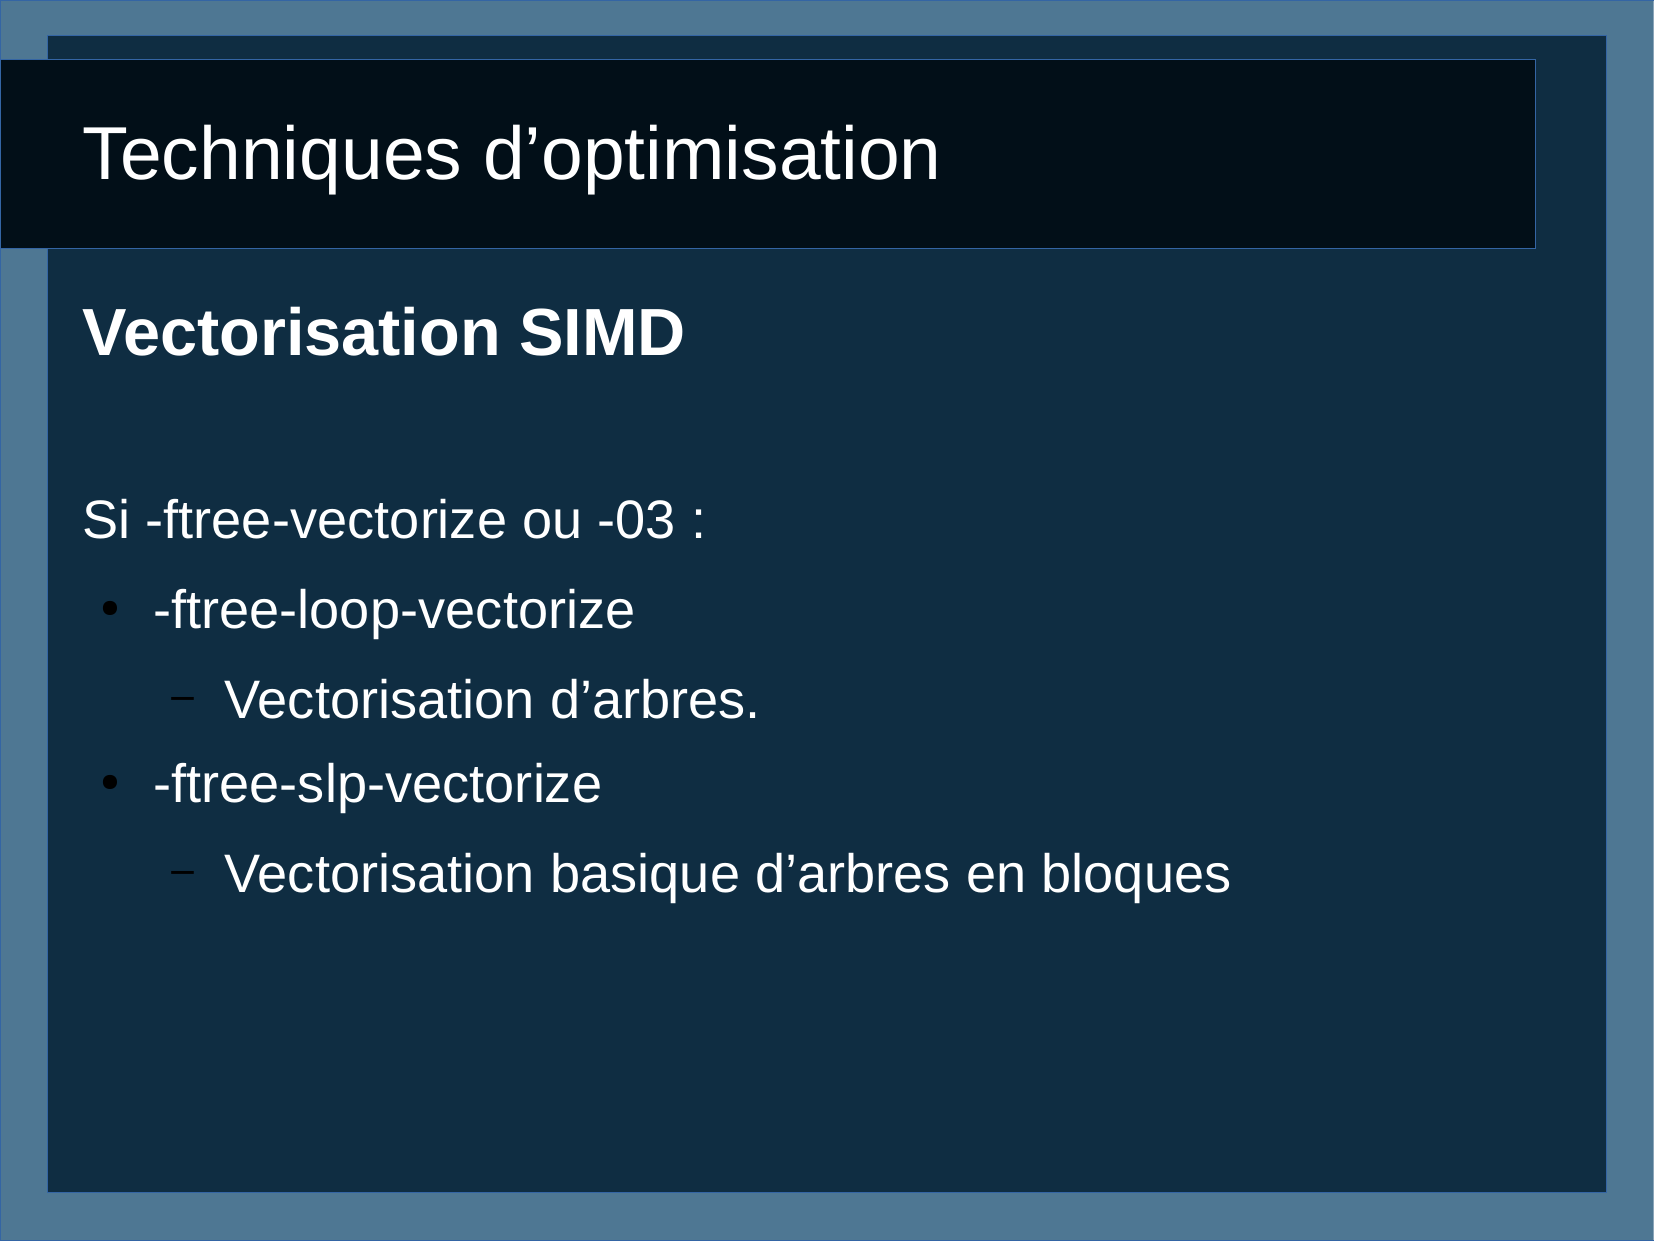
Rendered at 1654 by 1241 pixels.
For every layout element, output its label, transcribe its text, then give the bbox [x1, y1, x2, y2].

list Vectorisation SIMD Si -ftree-vectorize ou -03 : -ftree-loop-vectorize Vectorisation d’arbres. -ftree-slp-vectorize Vectorisation basique d’arbres en bloques [82, 295, 1571, 1015]
title Techniques d’optimisation [82, 94, 1264, 213]
